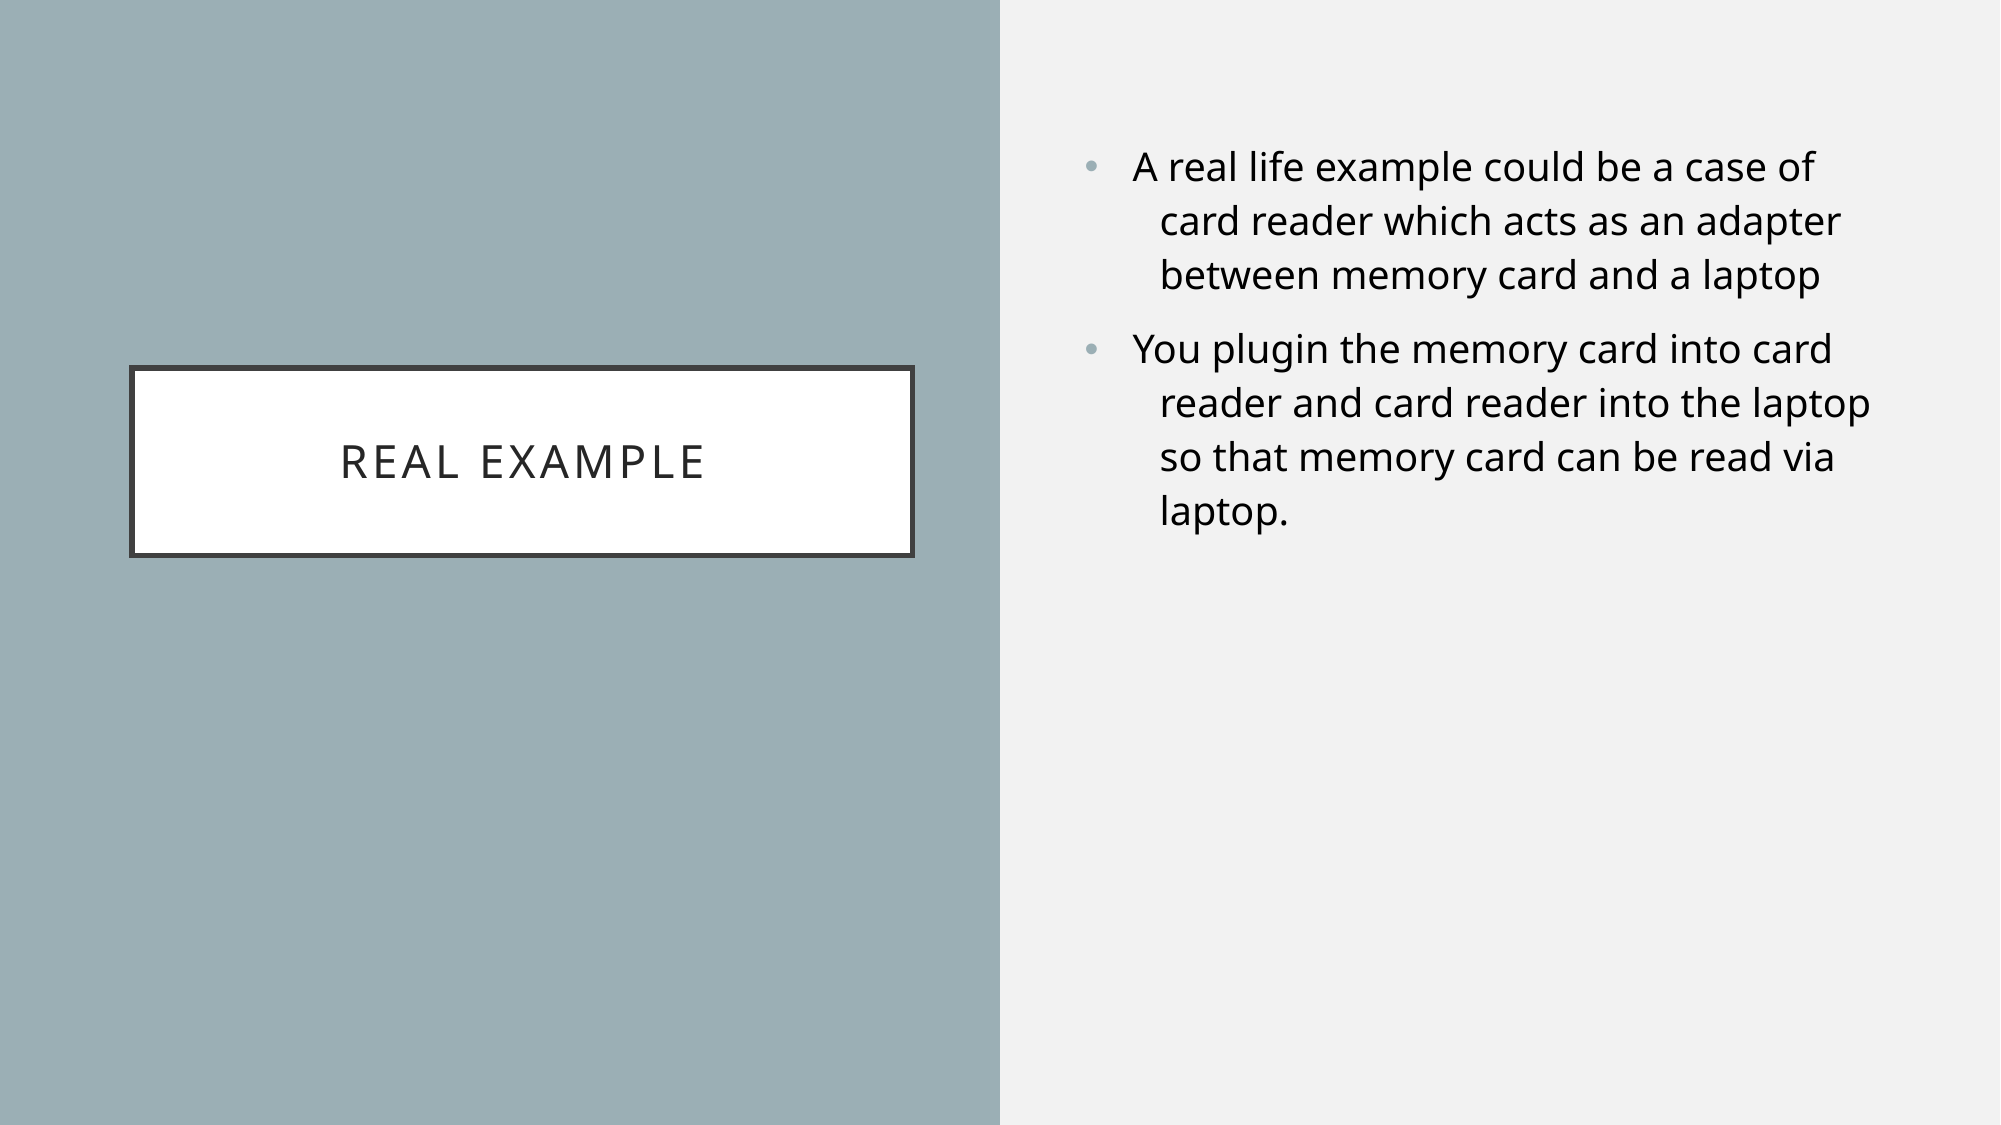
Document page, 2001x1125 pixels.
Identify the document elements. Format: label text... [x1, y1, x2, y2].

list A real life example could be a case of card reader which acts as an adapter between memory card and a laptop You plugin the memory card into card reader and card reader into the laptop so that memory card can be read via laptop. [1069, 131, 1896, 994]
title Real example [131, 368, 913, 556]
